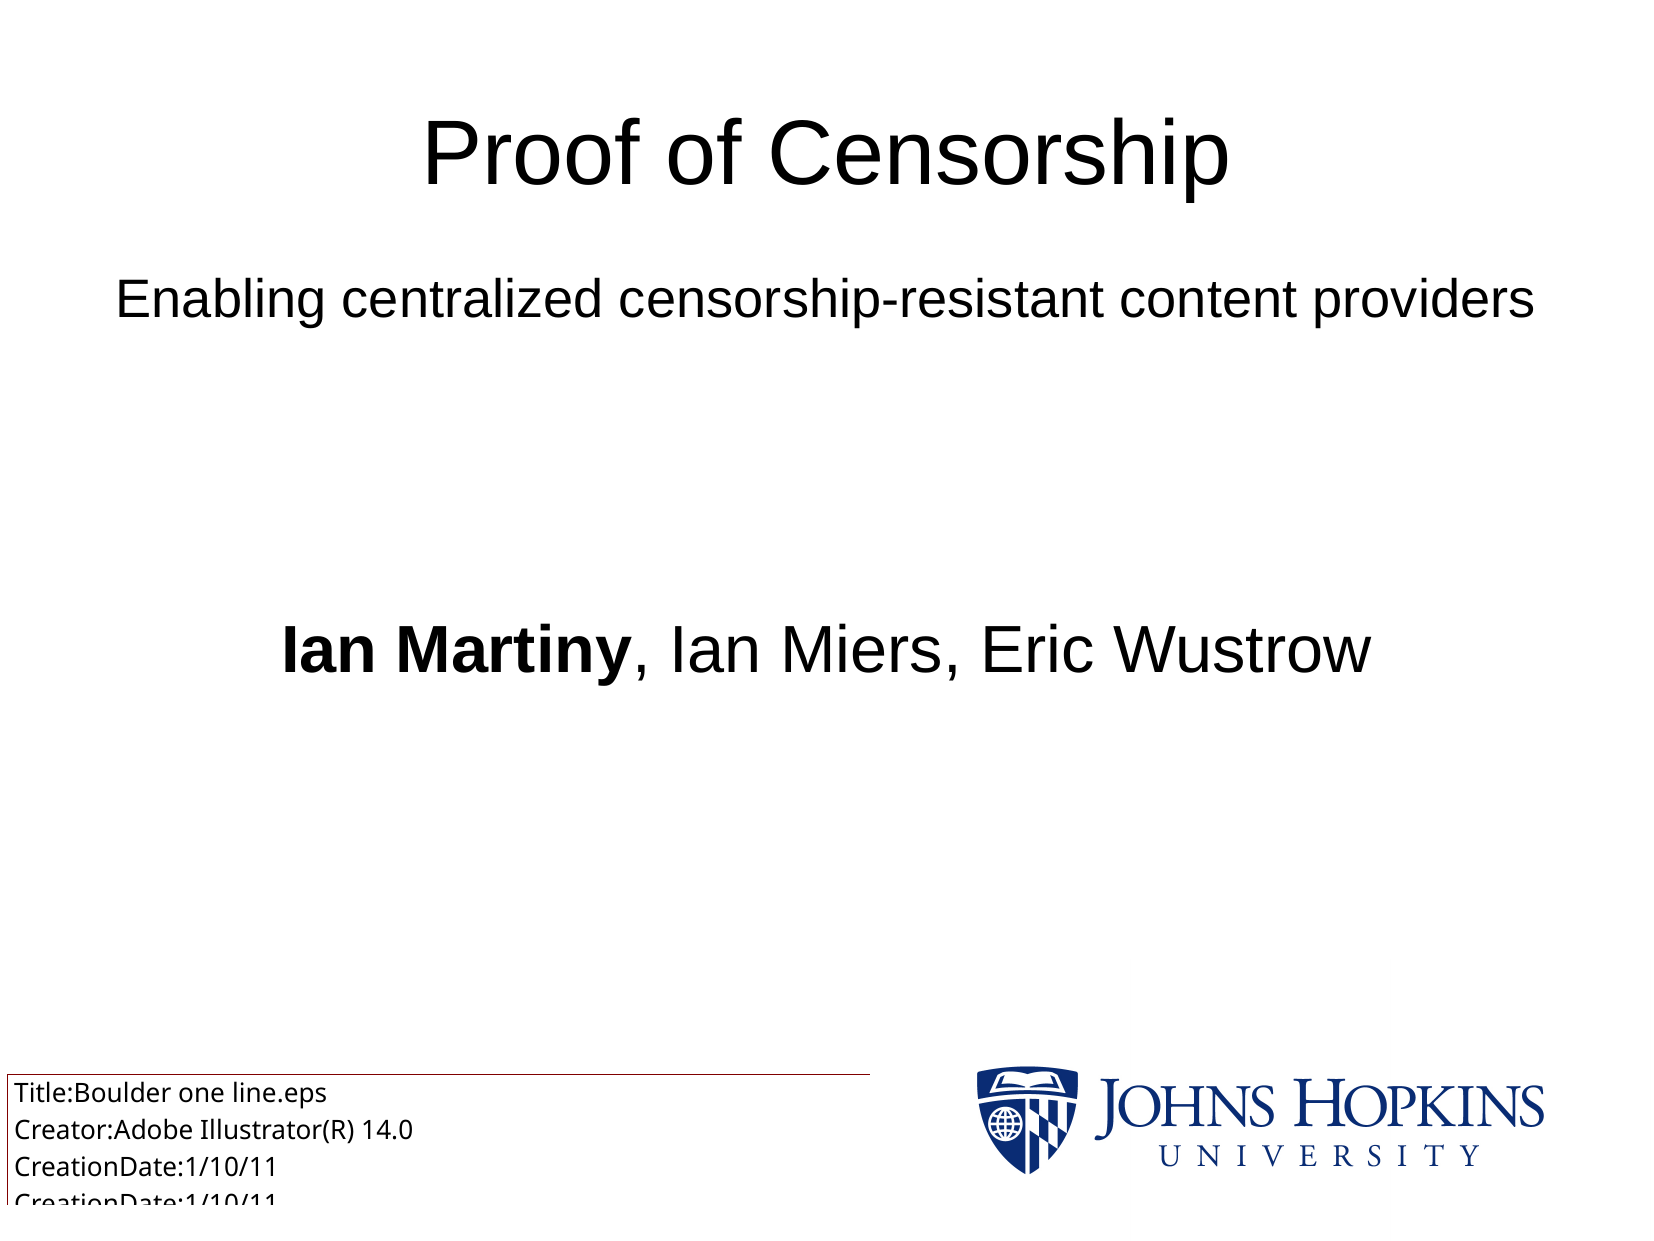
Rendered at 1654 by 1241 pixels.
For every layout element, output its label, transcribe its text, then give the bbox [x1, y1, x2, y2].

title Enabling centralized censorship-resistant content providers [82, 195, 1571, 403]
subtitle Ian Martiny, Ian Miers, Eric Wustrow [82, 403, 1571, 1010]
picture [5, 959, 1651, 1241]
title Proof of Censorship [82, 49, 1571, 195]
